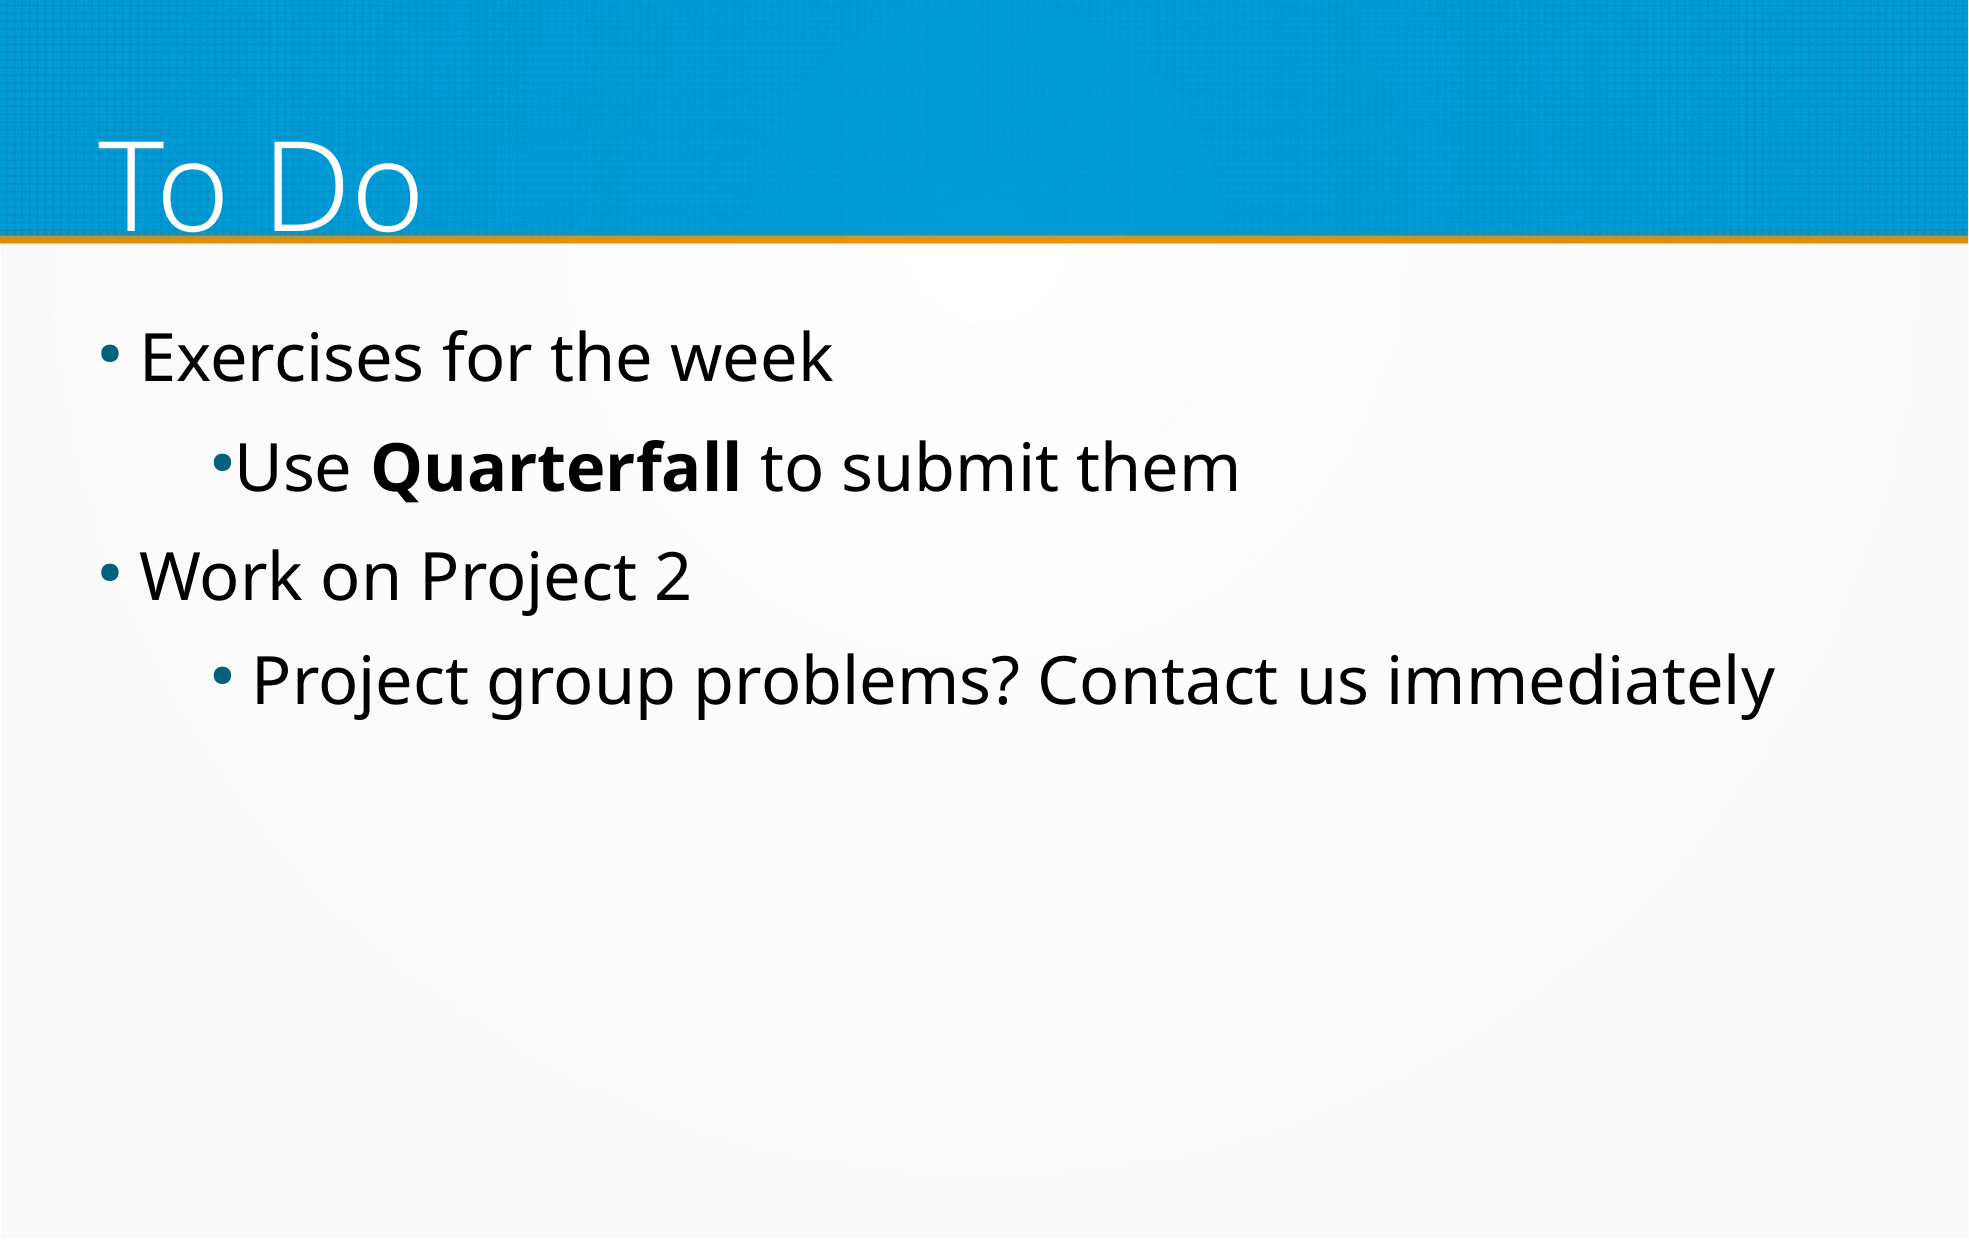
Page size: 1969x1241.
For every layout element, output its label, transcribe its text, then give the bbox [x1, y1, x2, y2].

title To Do [98, 49, 1870, 257]
picture [0, 233, 1969, 1241]
list Exercises for the week Use Quarterfall to submit them Work on Project 2 Project group problems? Contact us immediately [98, 315, 1860, 1156]
